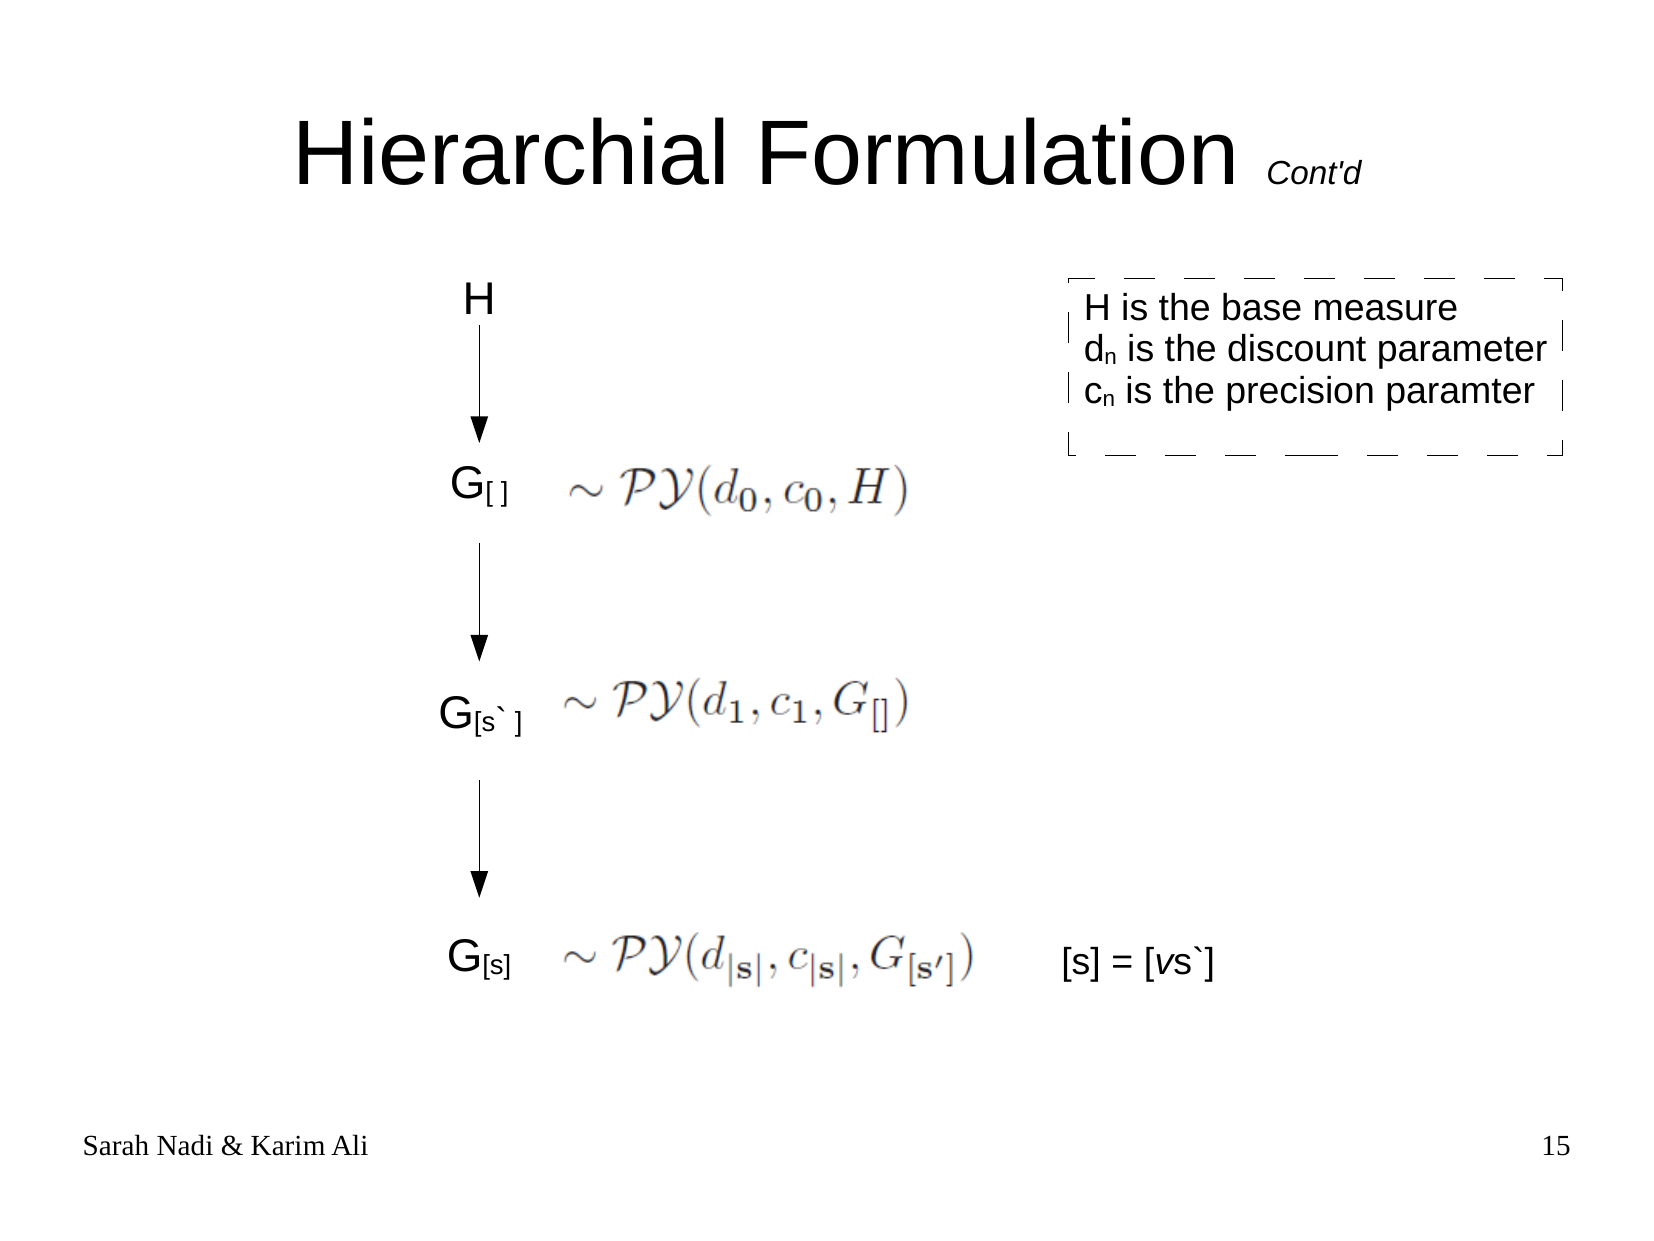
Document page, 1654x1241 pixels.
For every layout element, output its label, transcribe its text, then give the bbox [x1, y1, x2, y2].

picture [559, 667, 913, 739]
text_box H [447, 265, 511, 332]
picture [559, 447, 911, 520]
text_box [s] = [vs`] [1046, 933, 1231, 990]
text_box G[s` ] [423, 668, 538, 767]
text_box G[s] [432, 922, 527, 1003]
text_box G[ ] [435, 449, 524, 531]
picture [559, 920, 976, 993]
text_box H is the base measure dn is the discount parameter cn is the precision paramter [1068, 278, 1563, 456]
title Hierarchial Formulation Cont'd [82, 49, 1571, 257]
